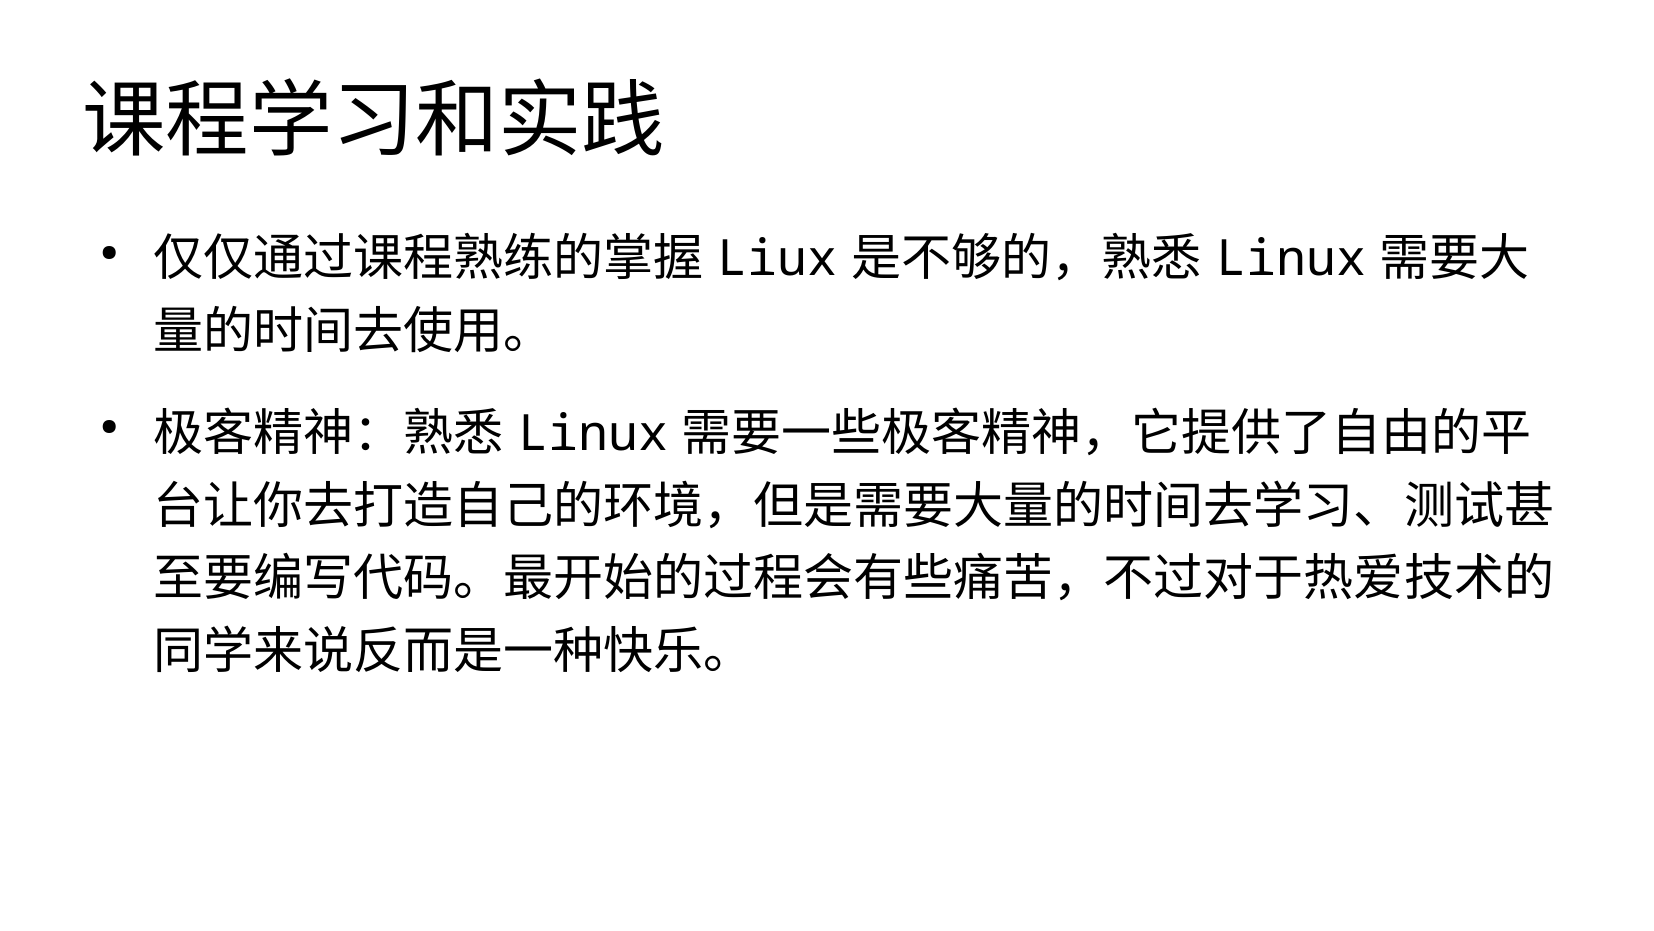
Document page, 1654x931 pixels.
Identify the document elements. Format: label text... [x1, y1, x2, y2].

list 仅仅通过课程熟练的掌握Liux是不够的，熟悉Linux需要大量的时间去使用。 极客精神：熟悉Linux需要一些极客精神，它提供了自由的平台让你去打造自己的环境，但是需要大量的时间去学习、测试甚至要编写代码。最开始的过程会有些痛苦，不过对于热爱技术的同学来说反而是一种快乐。 [82, 217, 1571, 839]
title 课程学习和实践 [82, 37, 1571, 189]
